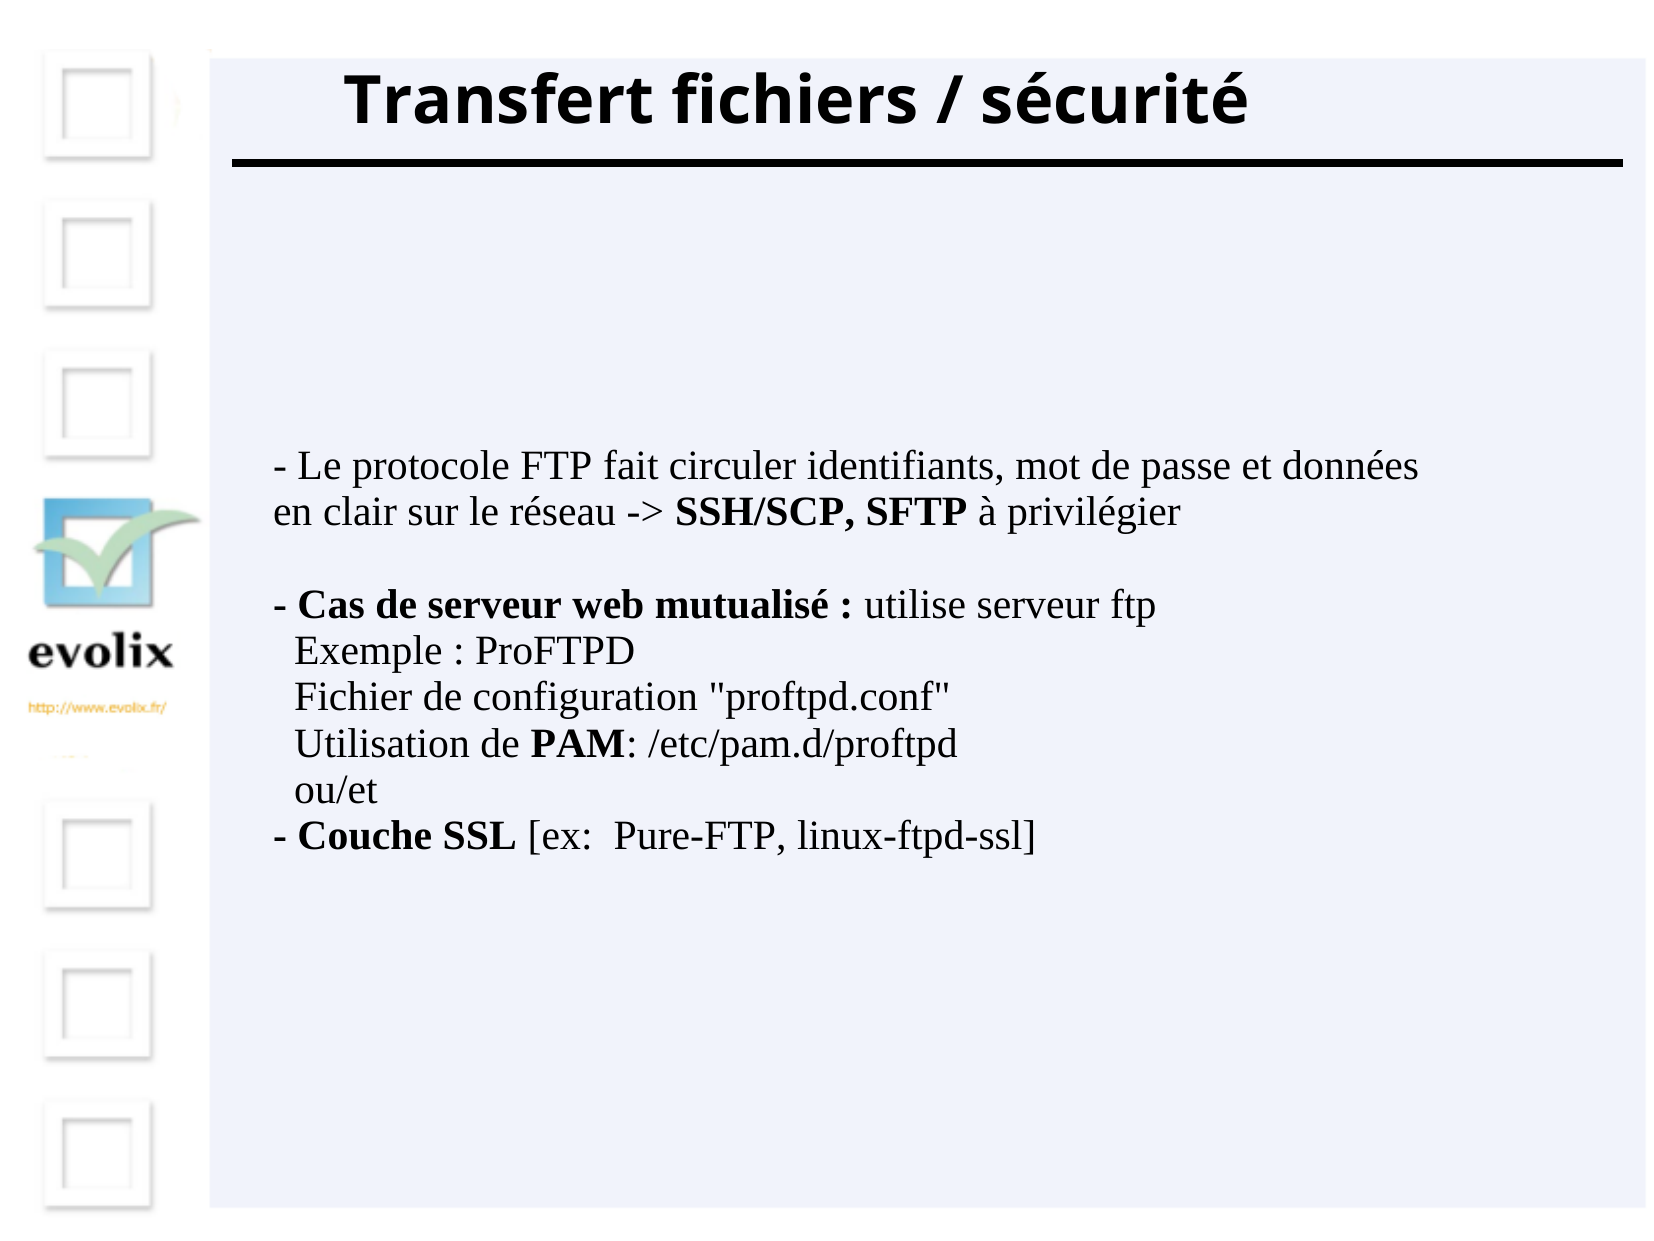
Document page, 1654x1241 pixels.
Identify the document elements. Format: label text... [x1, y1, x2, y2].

subtitle - Le protocole FTP fait circuler identifiants, mot de passe et données en clair sur le réseau -> SSH/SCP, SFTP à privilégier - Cas de serveur web mutualisé : utilise serveur ftp Exemple : ProFTPD Fichier de configuration "proftpd.conf" Utilisation de PAM: /etc/pam.d/proftpd ou/et - Couche SSL [ex: Pure-FTP, linux-ftpd-ssl] [273, 229, 1478, 1109]
title Transfert fichiers / sécurité [260, 0, 1335, 196]
picture [0, 49, 1654, 1218]
